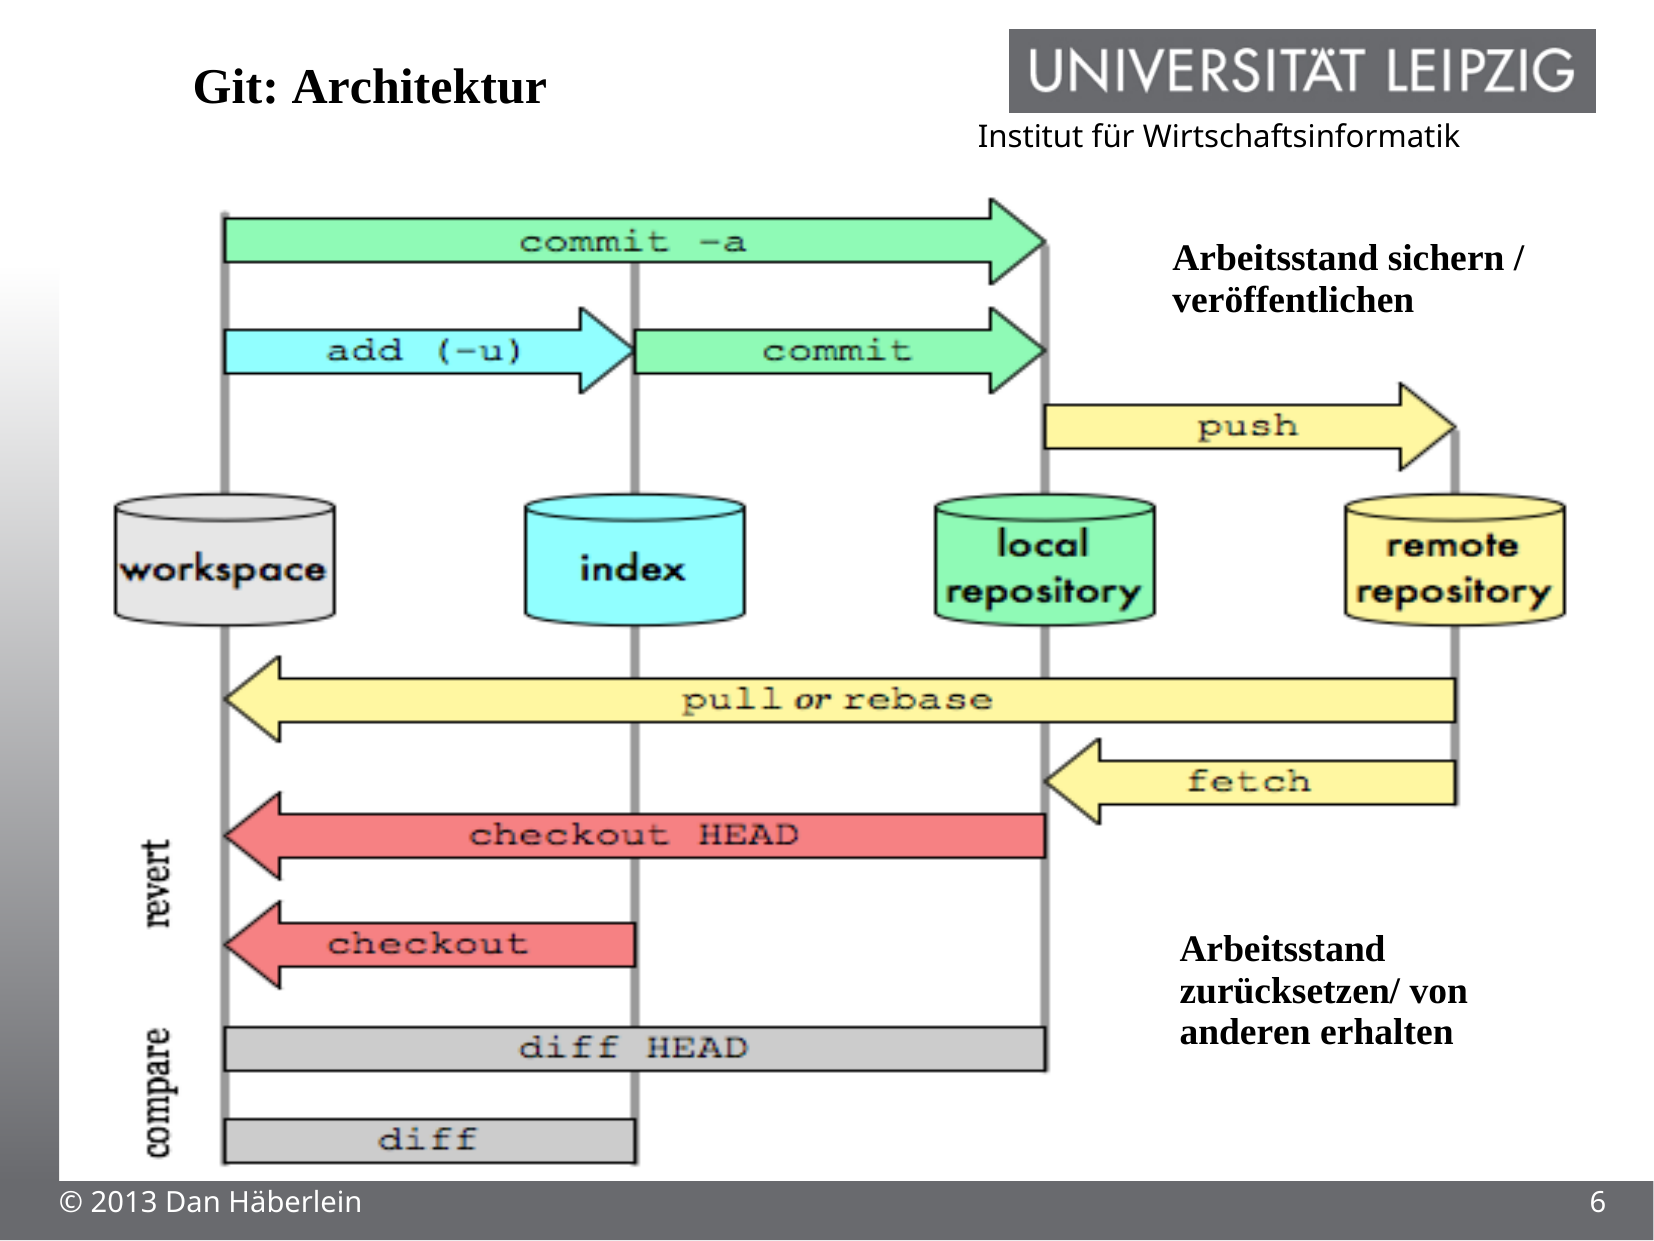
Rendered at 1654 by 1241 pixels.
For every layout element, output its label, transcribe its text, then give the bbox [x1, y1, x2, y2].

picture [109, 172, 1570, 1172]
text_box Arbeitsstand zurücksetzen/ von anderen erhalten [1164, 920, 1620, 1061]
title Git: Architektur [174, 24, 1593, 149]
text_box Arbeitsstand sichern / veröffentlichen [1157, 229, 1594, 334]
